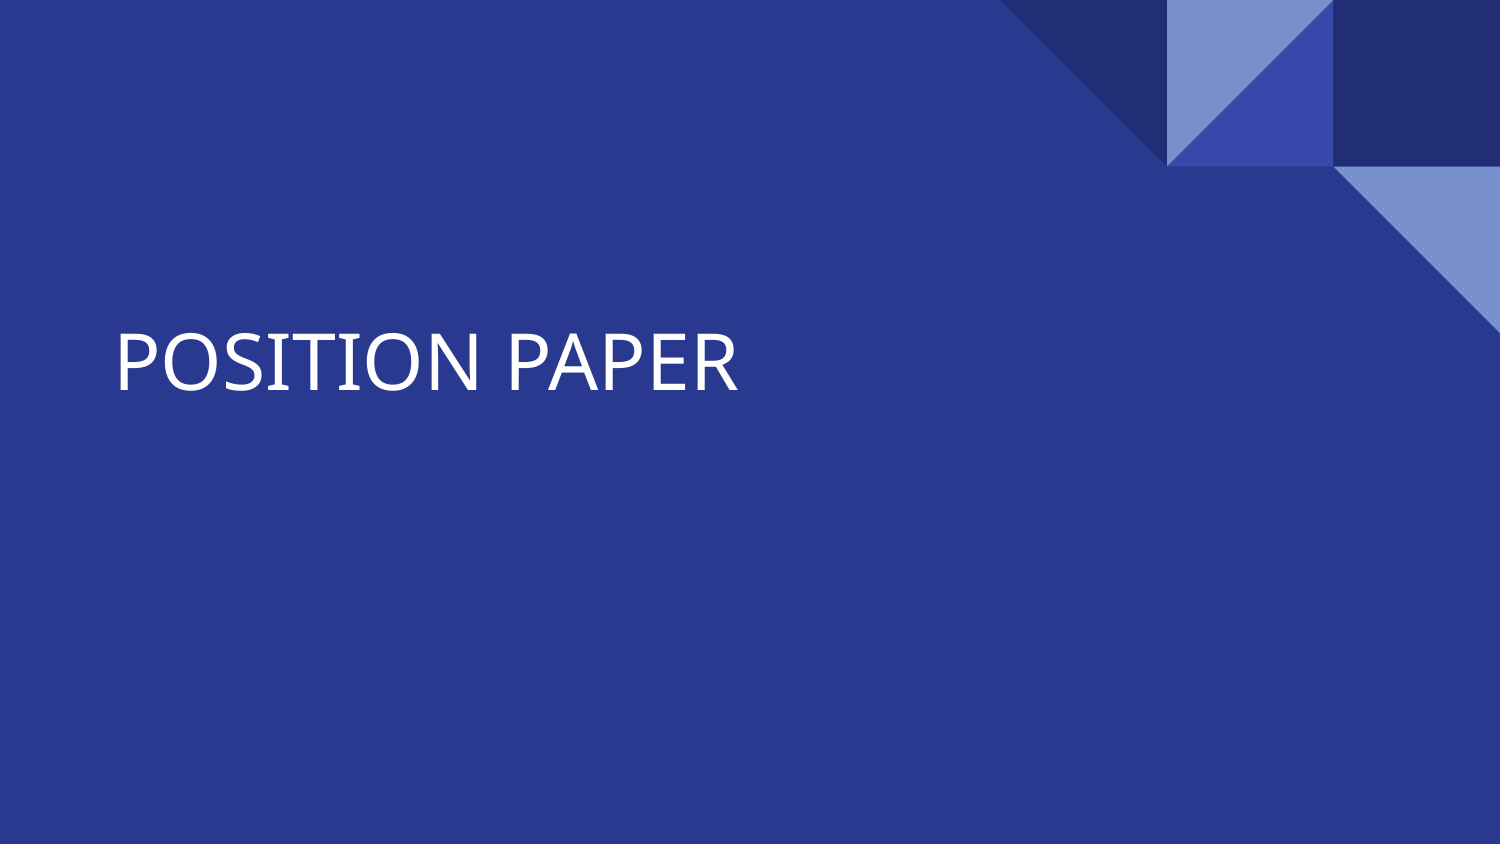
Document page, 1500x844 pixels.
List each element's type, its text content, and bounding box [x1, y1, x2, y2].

title POSITION PAPER [98, 291, 1447, 429]
